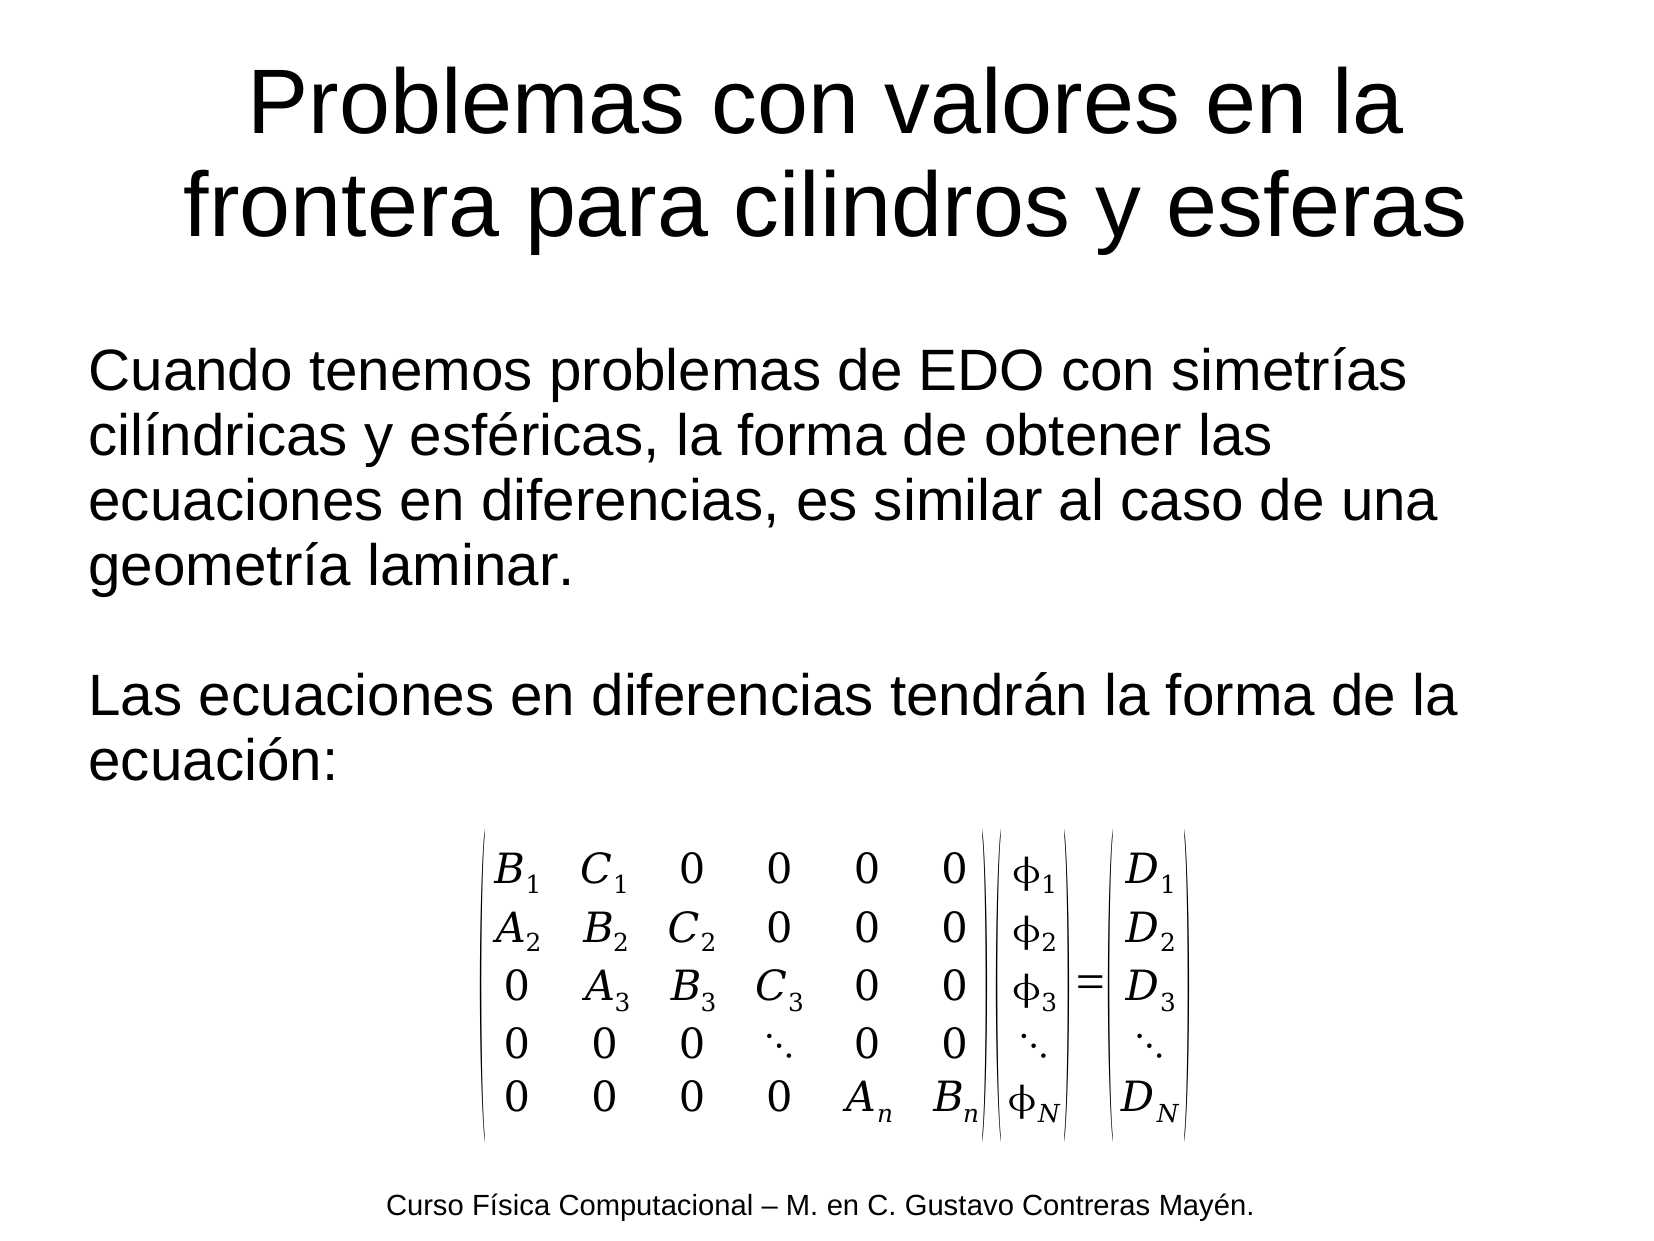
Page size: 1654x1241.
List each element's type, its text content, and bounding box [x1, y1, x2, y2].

title Problemas con valores en la frontera para cilindros y esferas [82, 49, 1571, 257]
chart [472, 826, 1200, 1142]
subtitle Cuando tenemos problemas de EDO con simetrías cilíndricas y esféricas, la forma de obtener las ecuaciones en diferencias, es similar al caso de una geometría laminar. Las ecuaciones en diferencias tendrán la forma de la ecuación: [88, 326, 1577, 804]
